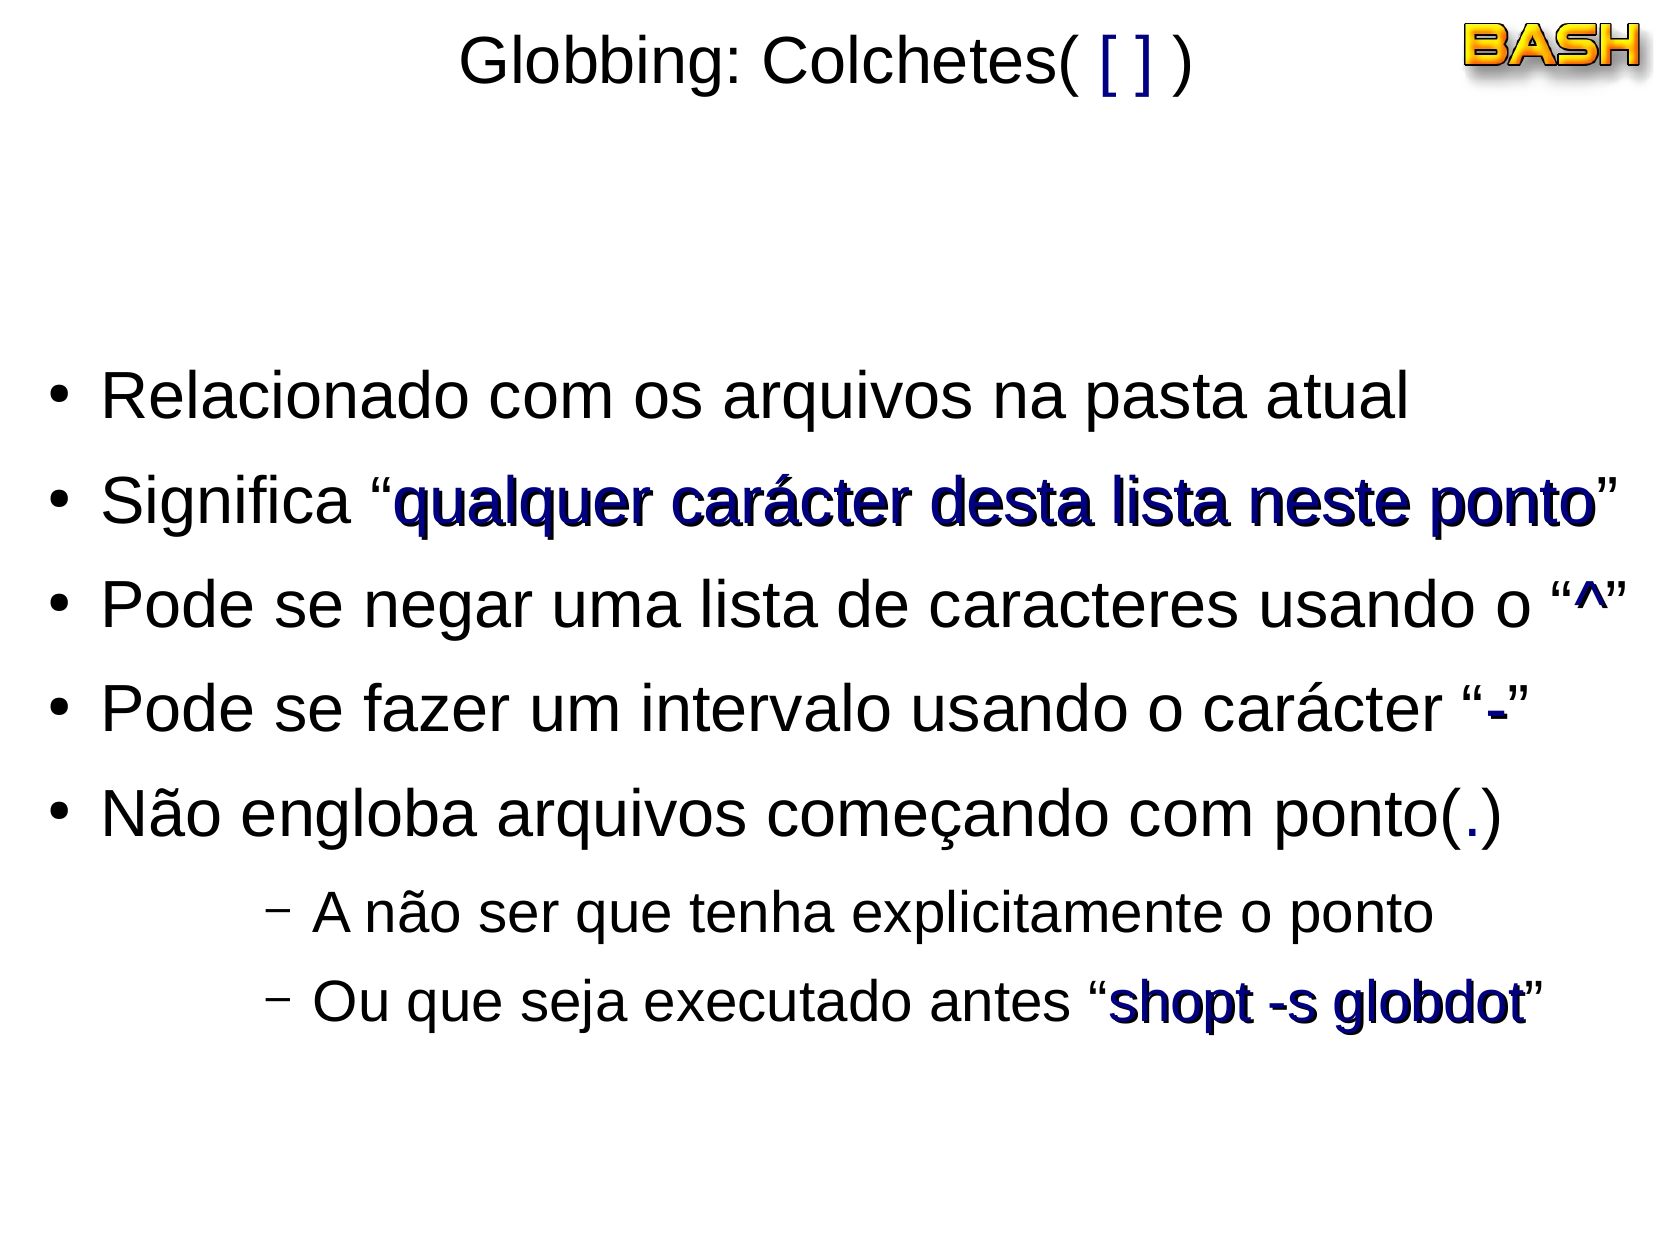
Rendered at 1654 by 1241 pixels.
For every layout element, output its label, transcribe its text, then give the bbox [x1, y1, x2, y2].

title Globbing: Colchetes( [ ] ) [82, 22, 1571, 98]
list Relacionado com os arquivos na pasta atual Significa “qualquer carácter desta lista neste ponto” Pode se negar uma lista de caracteres usando o “^” Pode se fazer um intervalo usando o carácter “-” Não engloba arquivos começando com ponto(.) A não ser que tenha explicitamente o ponto Ou que seja executado antes “shopt -s globdot” [29, 358, 1654, 1034]
picture [1450, 0, 1654, 96]
